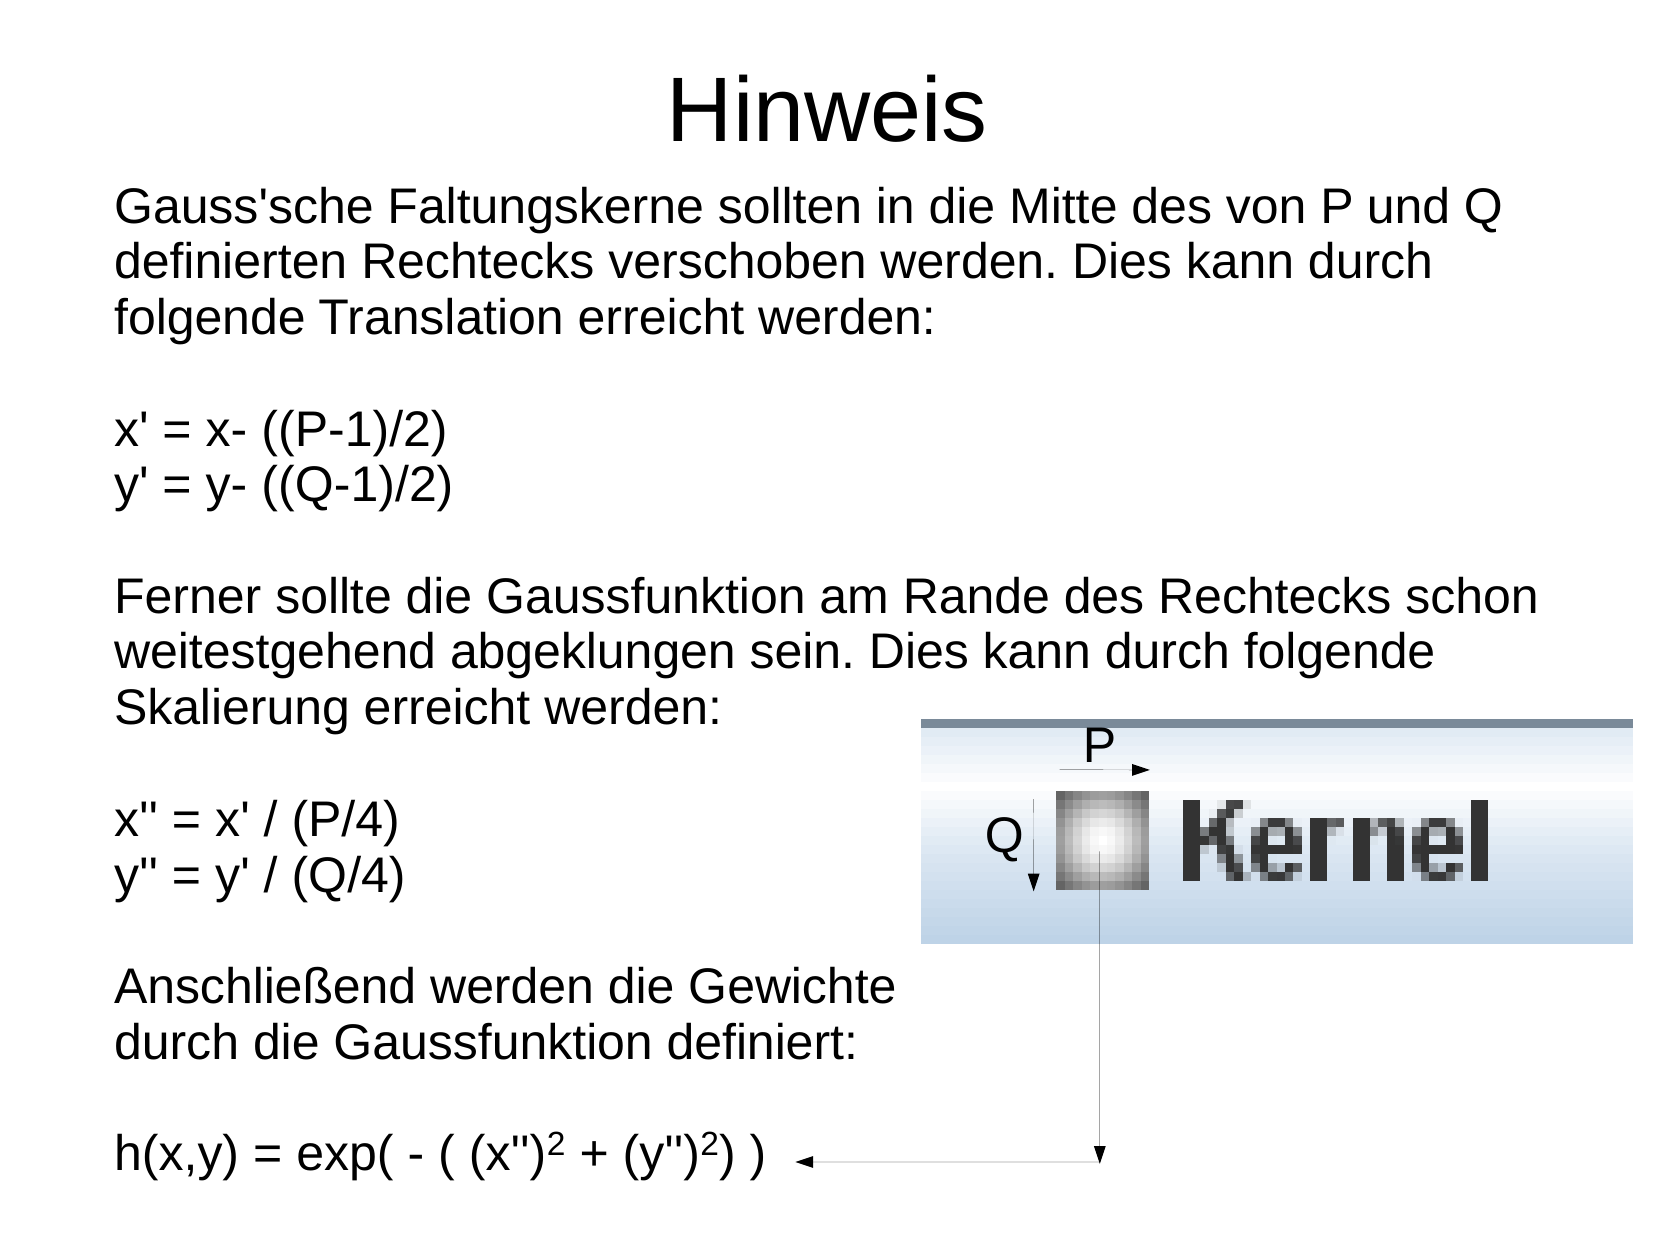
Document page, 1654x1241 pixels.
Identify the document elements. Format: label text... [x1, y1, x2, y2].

text_box P [1082, 716, 1117, 774]
text_box Q [985, 807, 1025, 864]
text_box Gauss'sche Faltungskerne sollten in die Mitte des von P und Q definierten Rechtecks verschoben werden. Dies kann durch folgende Translation erreicht werden: x' = x- ((P-1)/2) y' = y- ((Q-1)/2) Ferner sollte die Gaussfunktion am Rande des Rechtecks schon weitestgehend abgeklungen sein. Dies kann durch folgende Skalierung erreicht werden: x'' = x' / (P/4) y'' = y' / (Q/4) Anschließend werden die Gewichte durch die Gaussfunktion definiert: h(x,y) = exp( - ( (x'')2 + (y'')2) ) [114, 177, 1611, 1193]
title Hinweis [121, 45, 1534, 165]
picture [921, 719, 1633, 944]
